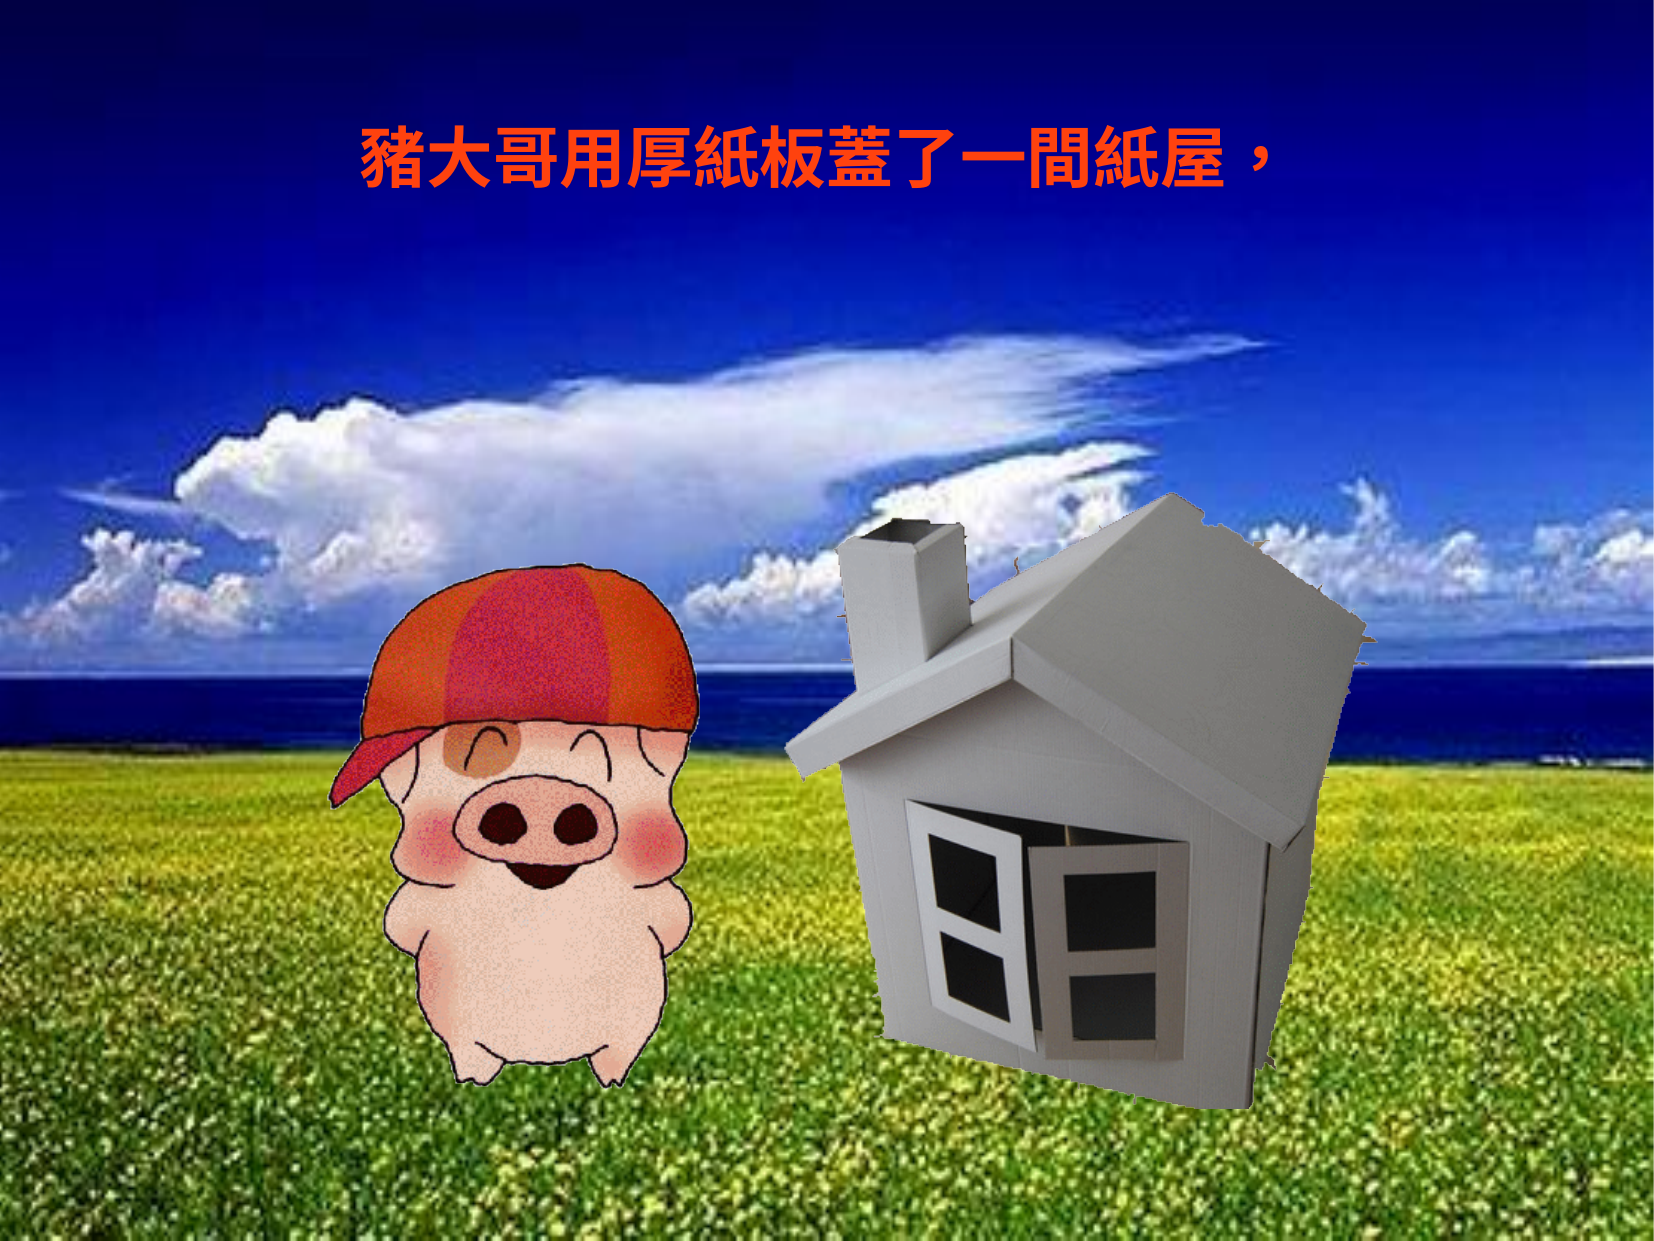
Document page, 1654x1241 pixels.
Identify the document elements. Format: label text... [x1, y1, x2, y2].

title 豬大哥用厚紙板蓋了一間紙屋， [82, 49, 1571, 257]
picture [0, 0, 1654, 1241]
